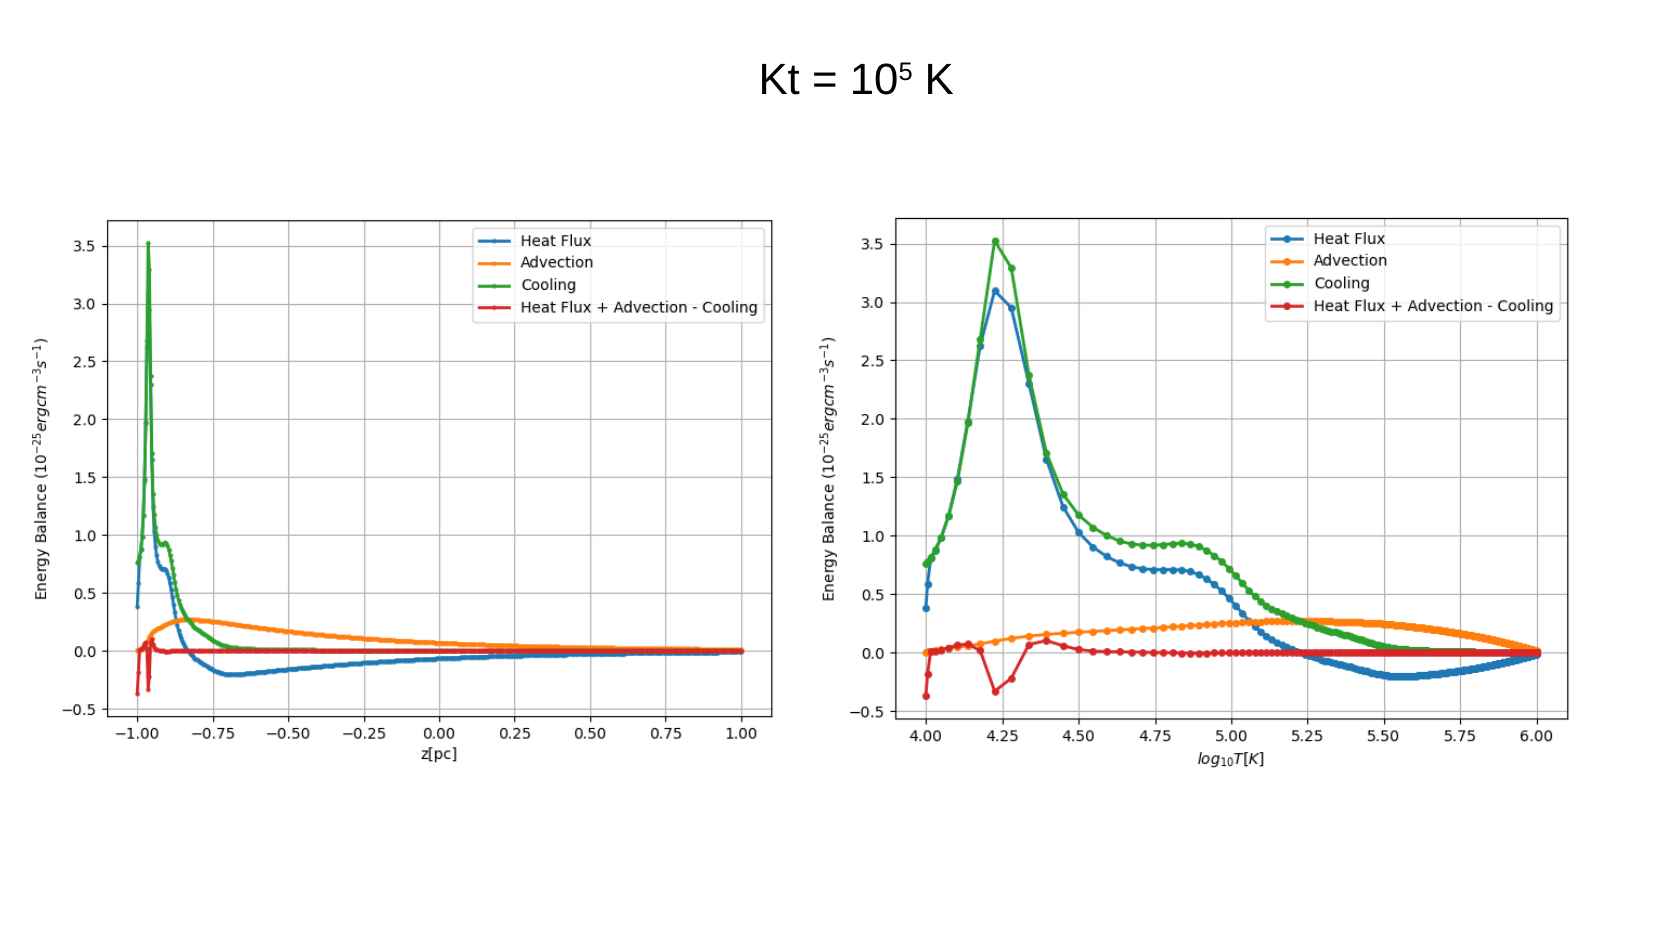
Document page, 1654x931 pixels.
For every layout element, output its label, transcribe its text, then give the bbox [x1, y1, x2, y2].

text_box Kt = 105 K [590, 35, 1123, 125]
picture [0, 140, 1654, 790]
